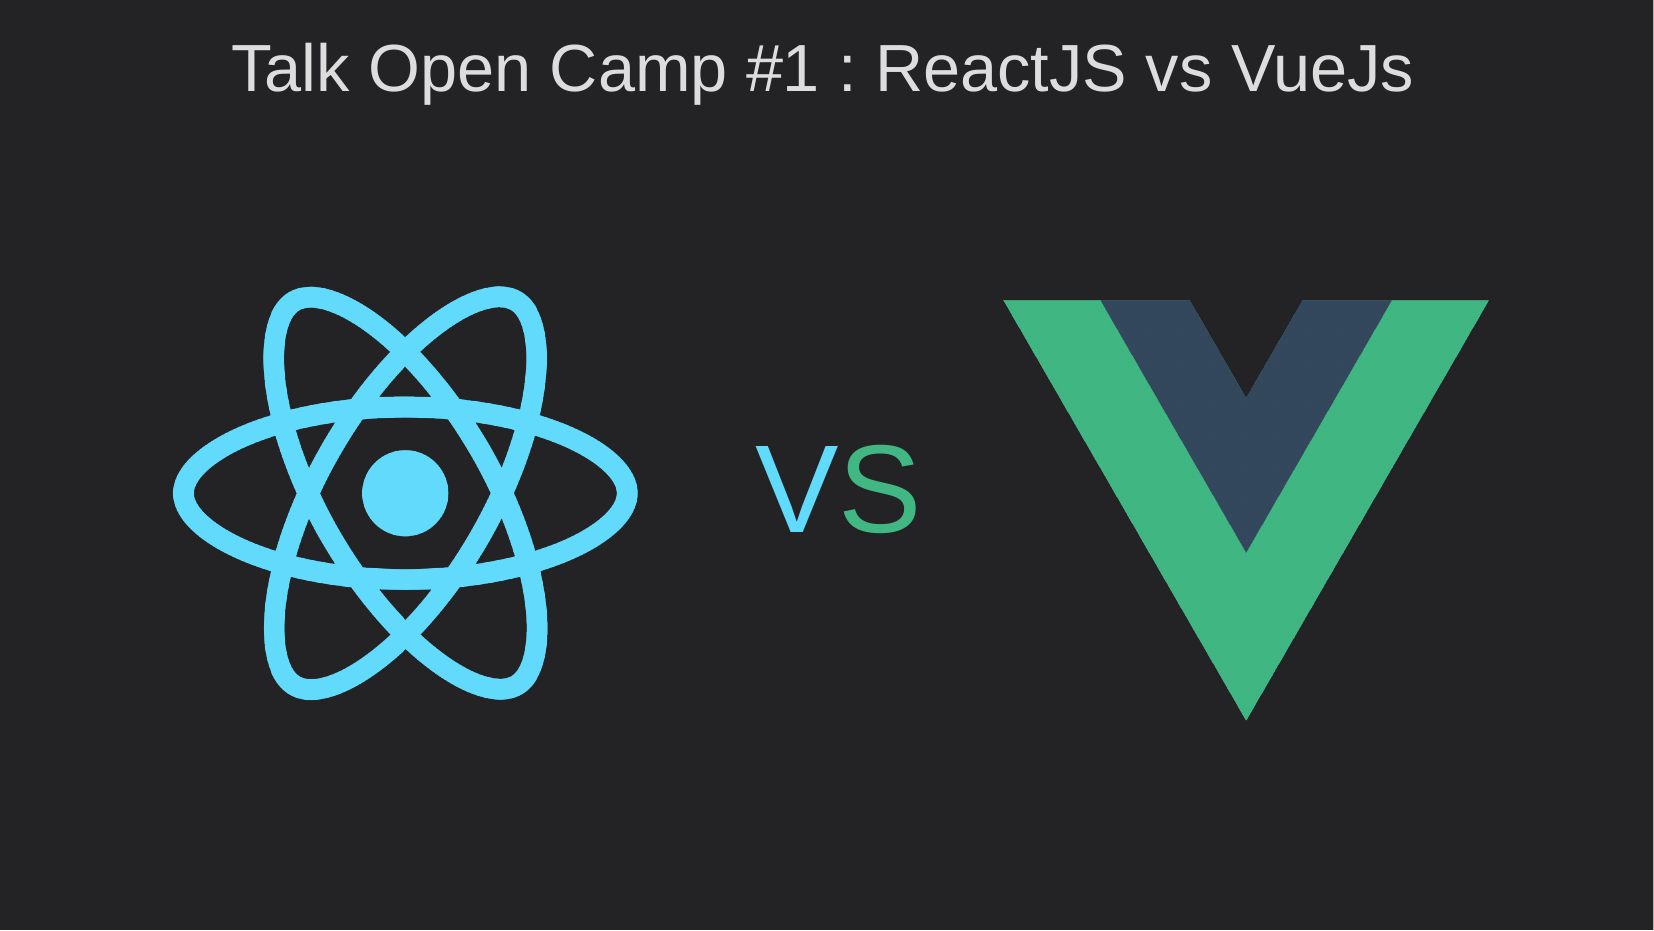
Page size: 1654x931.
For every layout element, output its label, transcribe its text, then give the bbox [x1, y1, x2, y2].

picture [1003, 300, 1489, 721]
picture [6, 212, 804, 776]
text_box VS [637, 412, 1040, 567]
text_box Talk Open Camp #1 : ReactJS vs VueJs [11, 23, 1654, 114]
